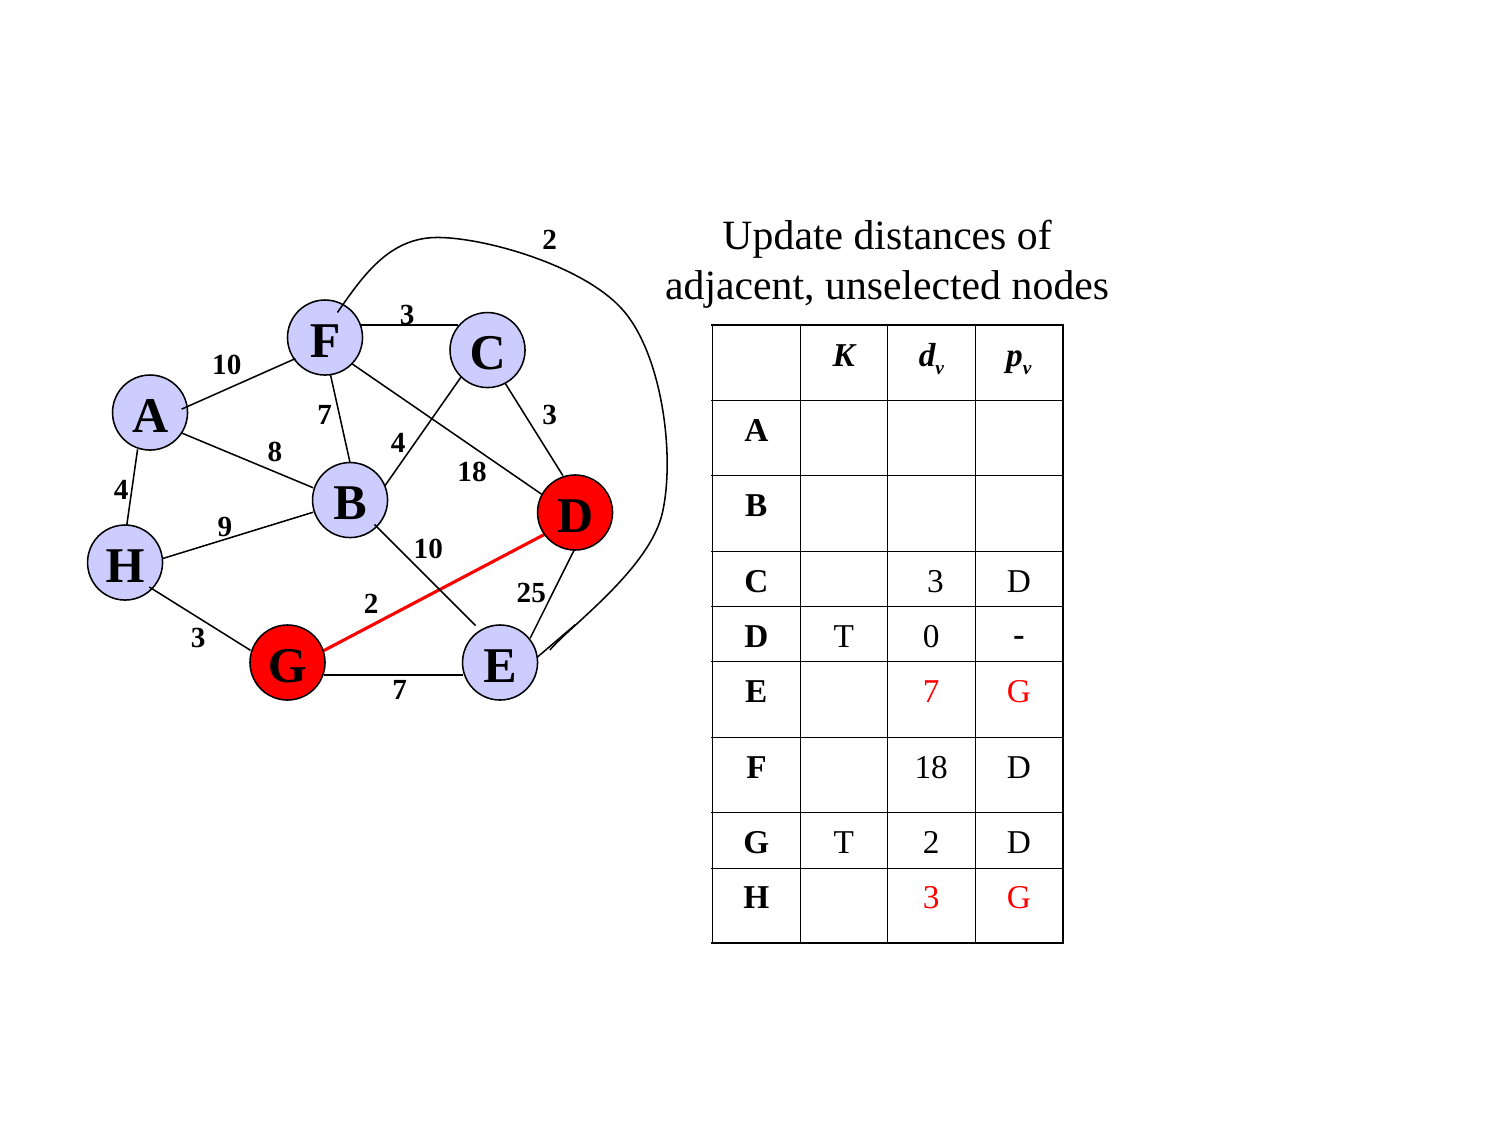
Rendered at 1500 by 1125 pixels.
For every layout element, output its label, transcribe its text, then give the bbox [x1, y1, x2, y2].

text_box 10 [187, 337, 267, 388]
table_cell [801, 552, 887, 606]
text_box 7 [374, 662, 426, 713]
table_cell [976, 476, 1062, 551]
text_box 18 [433, 444, 511, 495]
text_box 8 [249, 424, 301, 476]
table_cell G [976, 869, 1062, 942]
table_cell B [713, 476, 800, 551]
table_cell A [713, 401, 800, 475]
text_box F [287, 299, 363, 376]
table_cell [801, 738, 887, 812]
table_cell [801, 401, 887, 475]
text_box D [537, 474, 613, 551]
text_box 9 [200, 499, 251, 551]
table_cell [888, 476, 975, 551]
table_cell F [713, 738, 800, 812]
table_cell  [976, 607, 1062, 661]
text_box 3 [524, 387, 576, 438]
table_header K [801, 326, 887, 400]
text_box A [112, 375, 188, 451]
text_box E [462, 624, 538, 701]
table_cell 2 [888, 813, 975, 868]
table_cell D [976, 813, 1062, 868]
text_box C [450, 312, 526, 388]
table_cell D [976, 552, 1062, 606]
table_header dv [888, 326, 975, 400]
table_cell [888, 401, 975, 475]
table_cell T [801, 607, 887, 661]
table_cell [801, 662, 887, 737]
text_box H [87, 525, 163, 601]
table_cell 18 [888, 738, 975, 812]
table_cell C [713, 552, 800, 606]
text_box Update distances of adjacent, unselected nodes [649, 199, 1126, 316]
table_cell E [713, 662, 800, 737]
table_cell T [801, 813, 887, 868]
table_cell G [976, 662, 1062, 737]
table_cell 3 [888, 552, 975, 606]
table_header [713, 326, 800, 400]
text_box 4 [373, 416, 424, 467]
text_box 4 [130, 462, 147, 513]
text_box B [312, 462, 388, 538]
table_cell D [713, 607, 800, 661]
text_box 10 [389, 521, 468, 572]
table_cell [976, 401, 1062, 475]
text_box 25 [492, 565, 571, 617]
text_box 7 [299, 387, 351, 438]
table_cell 3 [888, 869, 975, 942]
table_cell [801, 869, 887, 942]
text_box 2 [346, 576, 397, 628]
table_cell 0 [888, 607, 975, 661]
text_box 4 [96, 462, 134, 513]
text_box G [249, 624, 326, 701]
table_cell H [713, 869, 800, 942]
text_box 3 [173, 610, 224, 662]
text_box 2 [524, 212, 576, 263]
table_cell 7 [888, 662, 975, 737]
table_cell D [976, 738, 1062, 812]
text_box 3 [382, 287, 433, 338]
table_cell [801, 476, 887, 551]
table_header pv [976, 326, 1062, 400]
table_cell G [713, 813, 800, 868]
